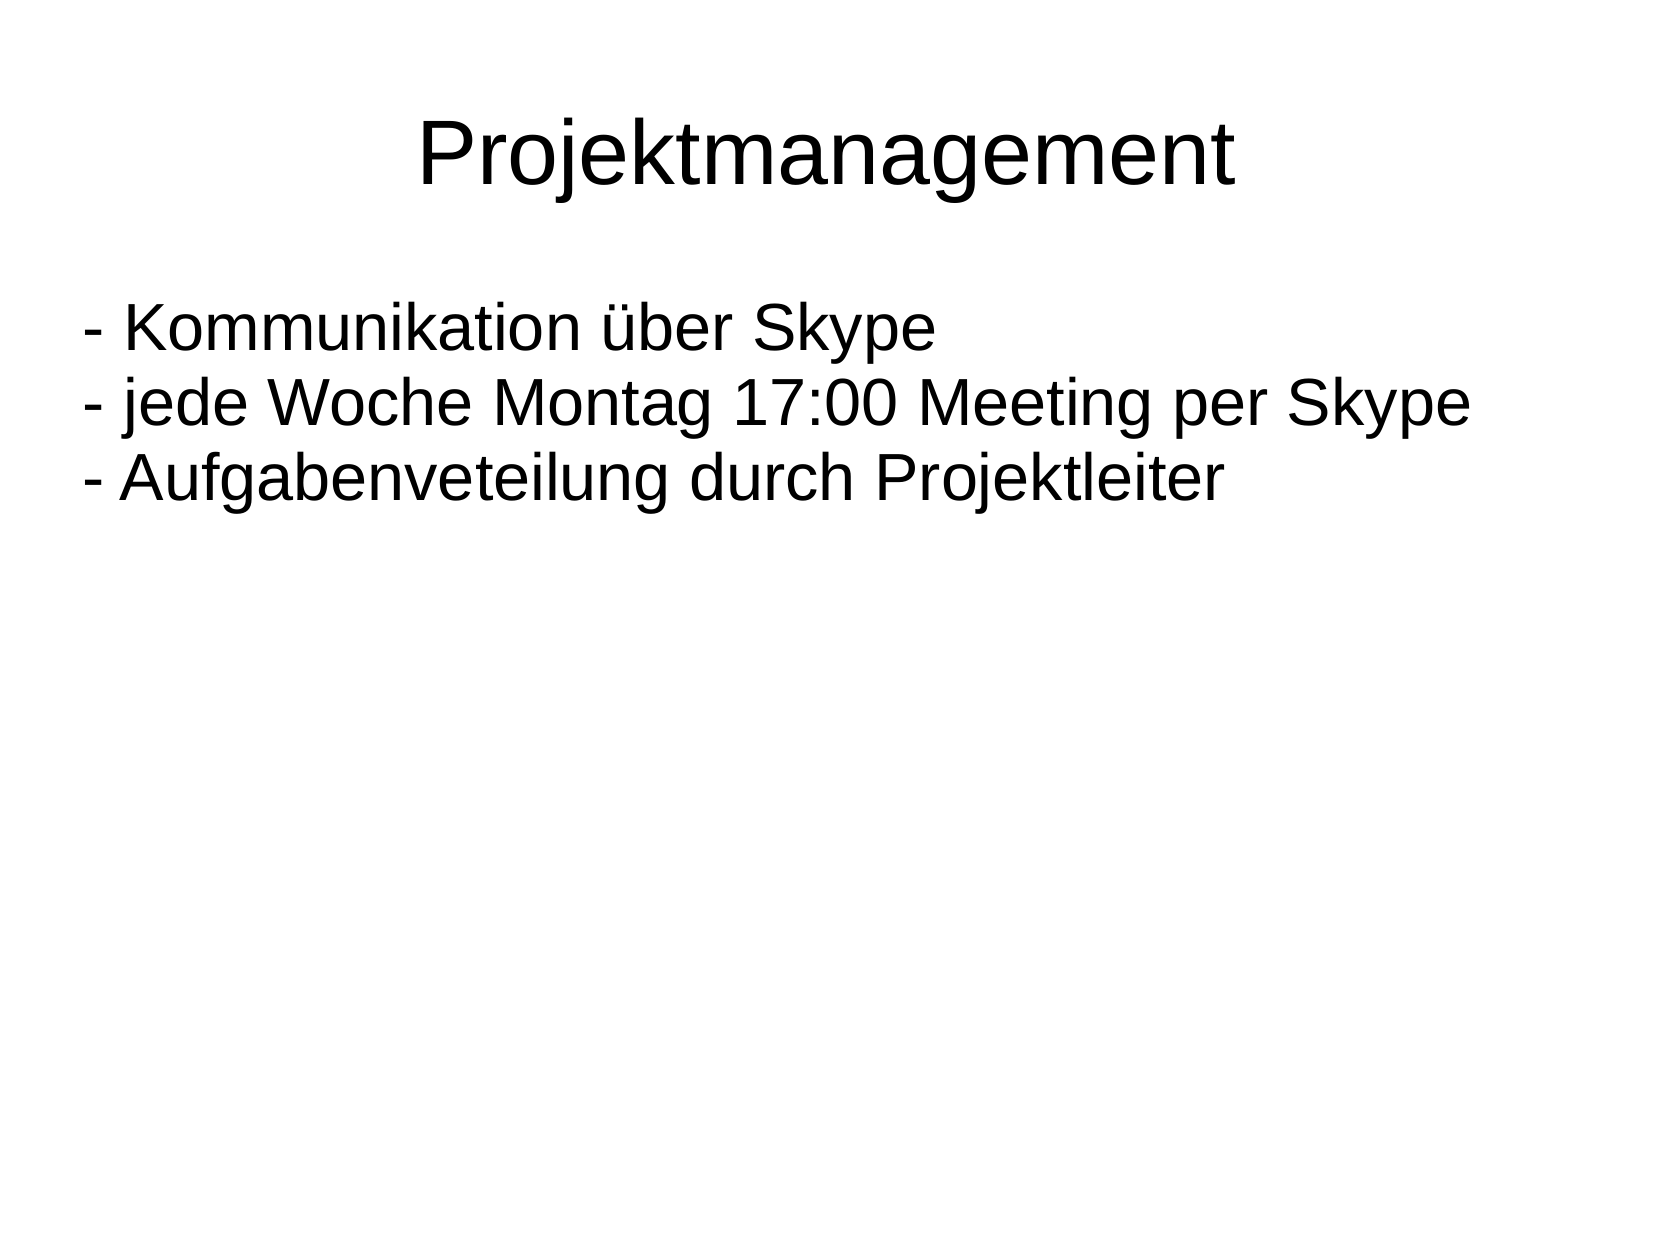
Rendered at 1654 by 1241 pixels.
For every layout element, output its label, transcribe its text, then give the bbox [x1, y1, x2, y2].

title Projektmanagement [82, 49, 1571, 257]
subtitle - Kommunikation über Skype - jede Woche Montag 17:00 Meeting per Skype - Aufgabenveteilung durch Projektleiter [82, 290, 1571, 1109]
